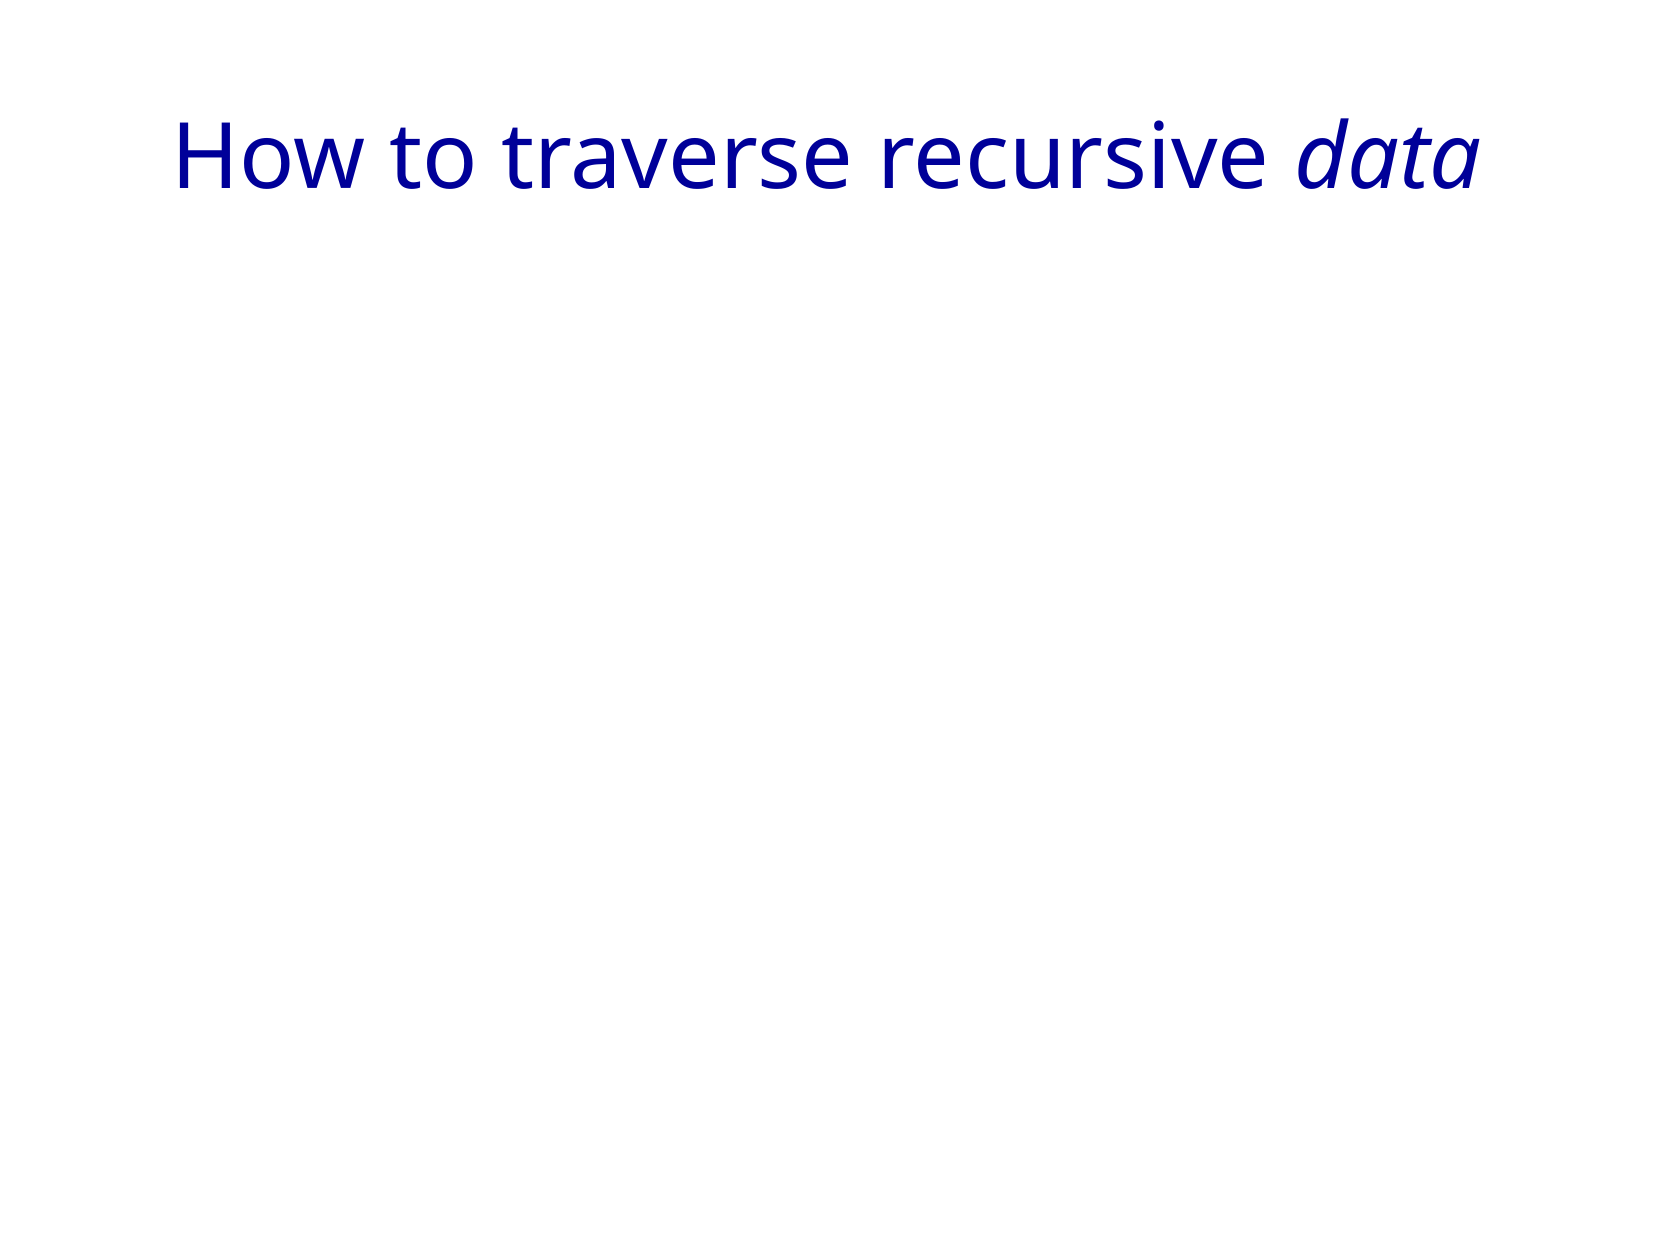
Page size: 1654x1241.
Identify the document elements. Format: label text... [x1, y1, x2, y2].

title How to traverse recursive data [82, 49, 1571, 257]
